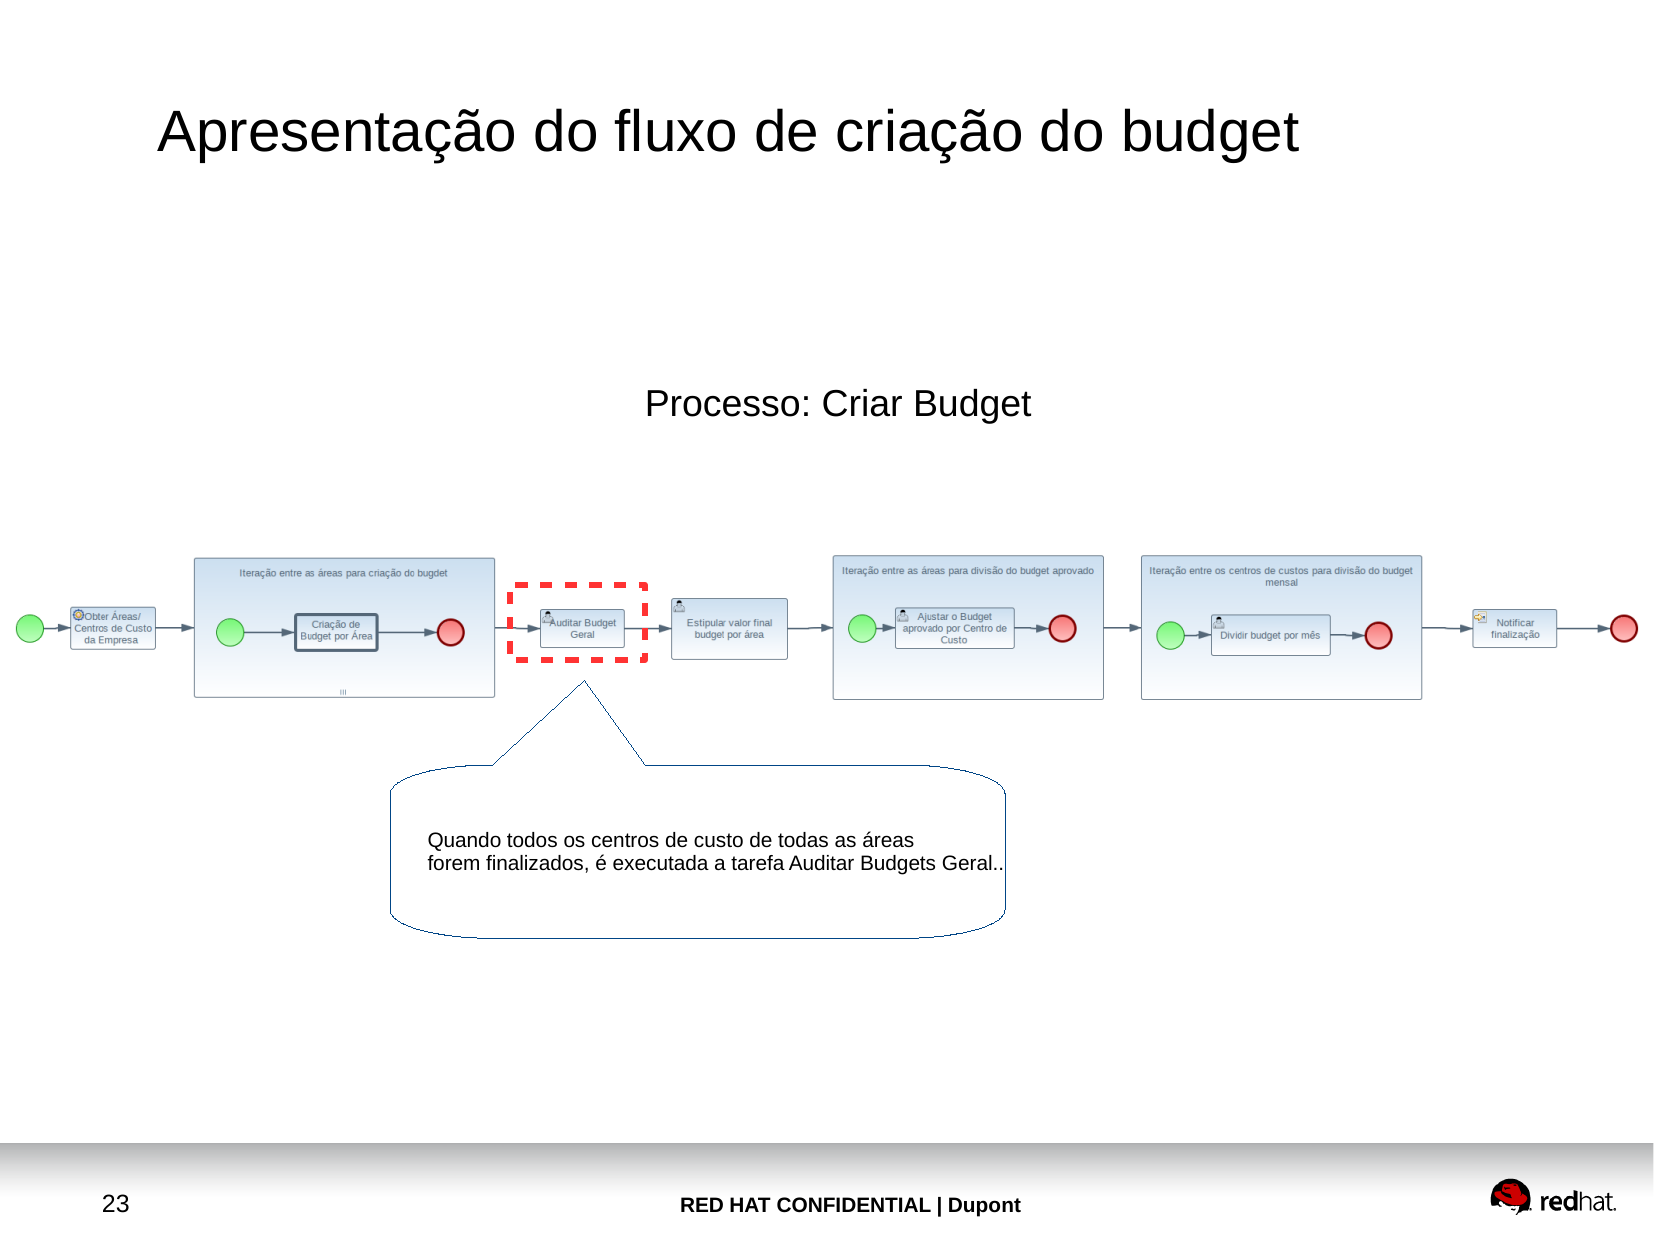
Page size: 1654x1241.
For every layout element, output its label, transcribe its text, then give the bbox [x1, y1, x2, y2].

picture [0, 509, 1654, 715]
text_box Quando todos os centros de custo de todas as áreas forem finalizados, é executada a tarefa Auditar Budgets Geral.. [390, 680, 1006, 939]
text_box Processo: Criar Budget [630, 375, 1058, 432]
text_box Apresentação do fluxo de criação do budget [82, 37, 1571, 226]
picture [0, 1143, 1654, 1241]
